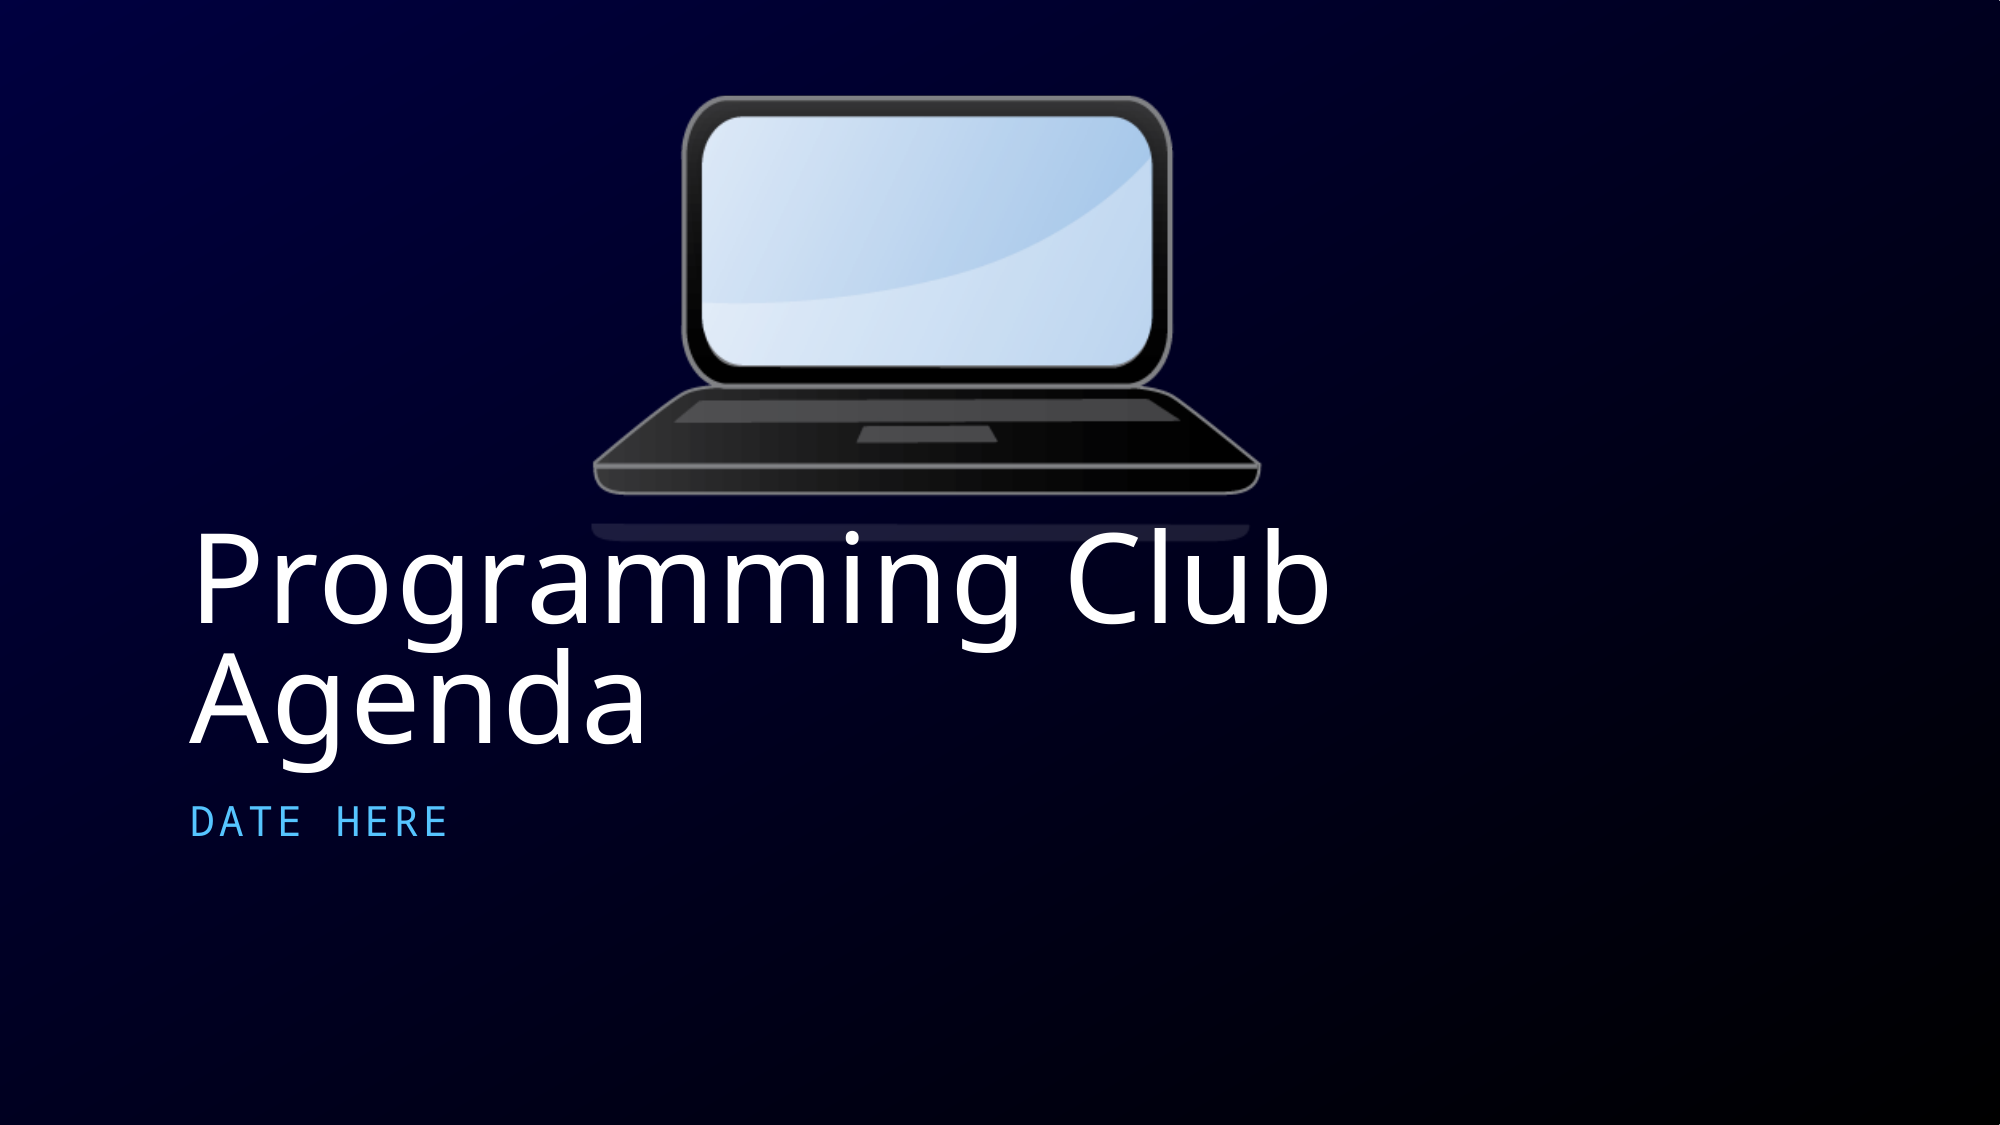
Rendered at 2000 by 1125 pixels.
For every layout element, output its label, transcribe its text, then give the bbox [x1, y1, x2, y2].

picture [563, 67, 1291, 571]
subtitle DATE HERE [174, 787, 1525, 988]
title Programming Club Agenda [174, 299, 1800, 775]
